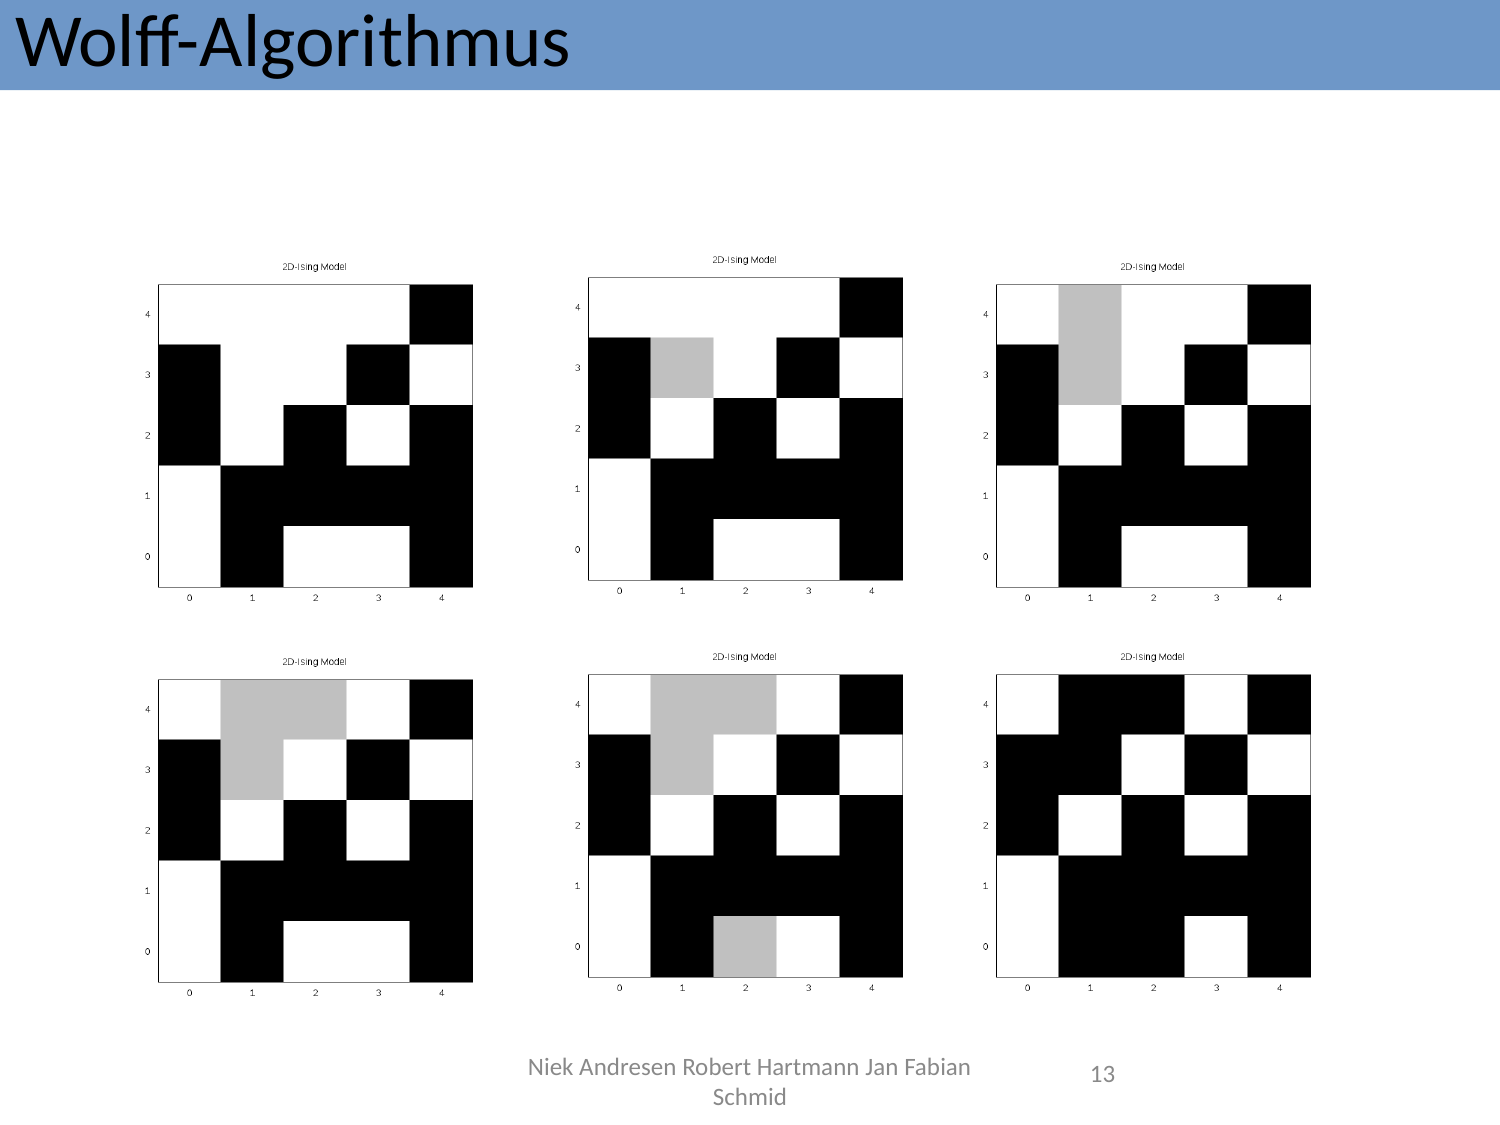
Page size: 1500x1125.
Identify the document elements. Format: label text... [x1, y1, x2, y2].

picture [131, 645, 491, 1005]
picture [561, 640, 921, 1000]
text_box <Nummer> [1074, 1042, 1426, 1103]
text_box Niek Andresen Robert Hartmann Jan Fabian Schmid [512, 1042, 988, 1103]
picture [131, 250, 491, 610]
picture [969, 640, 1329, 1000]
picture [969, 250, 1329, 610]
picture [561, 243, 921, 603]
text_box Wolff-Algorithmus [0, 0, 1500, 91]
